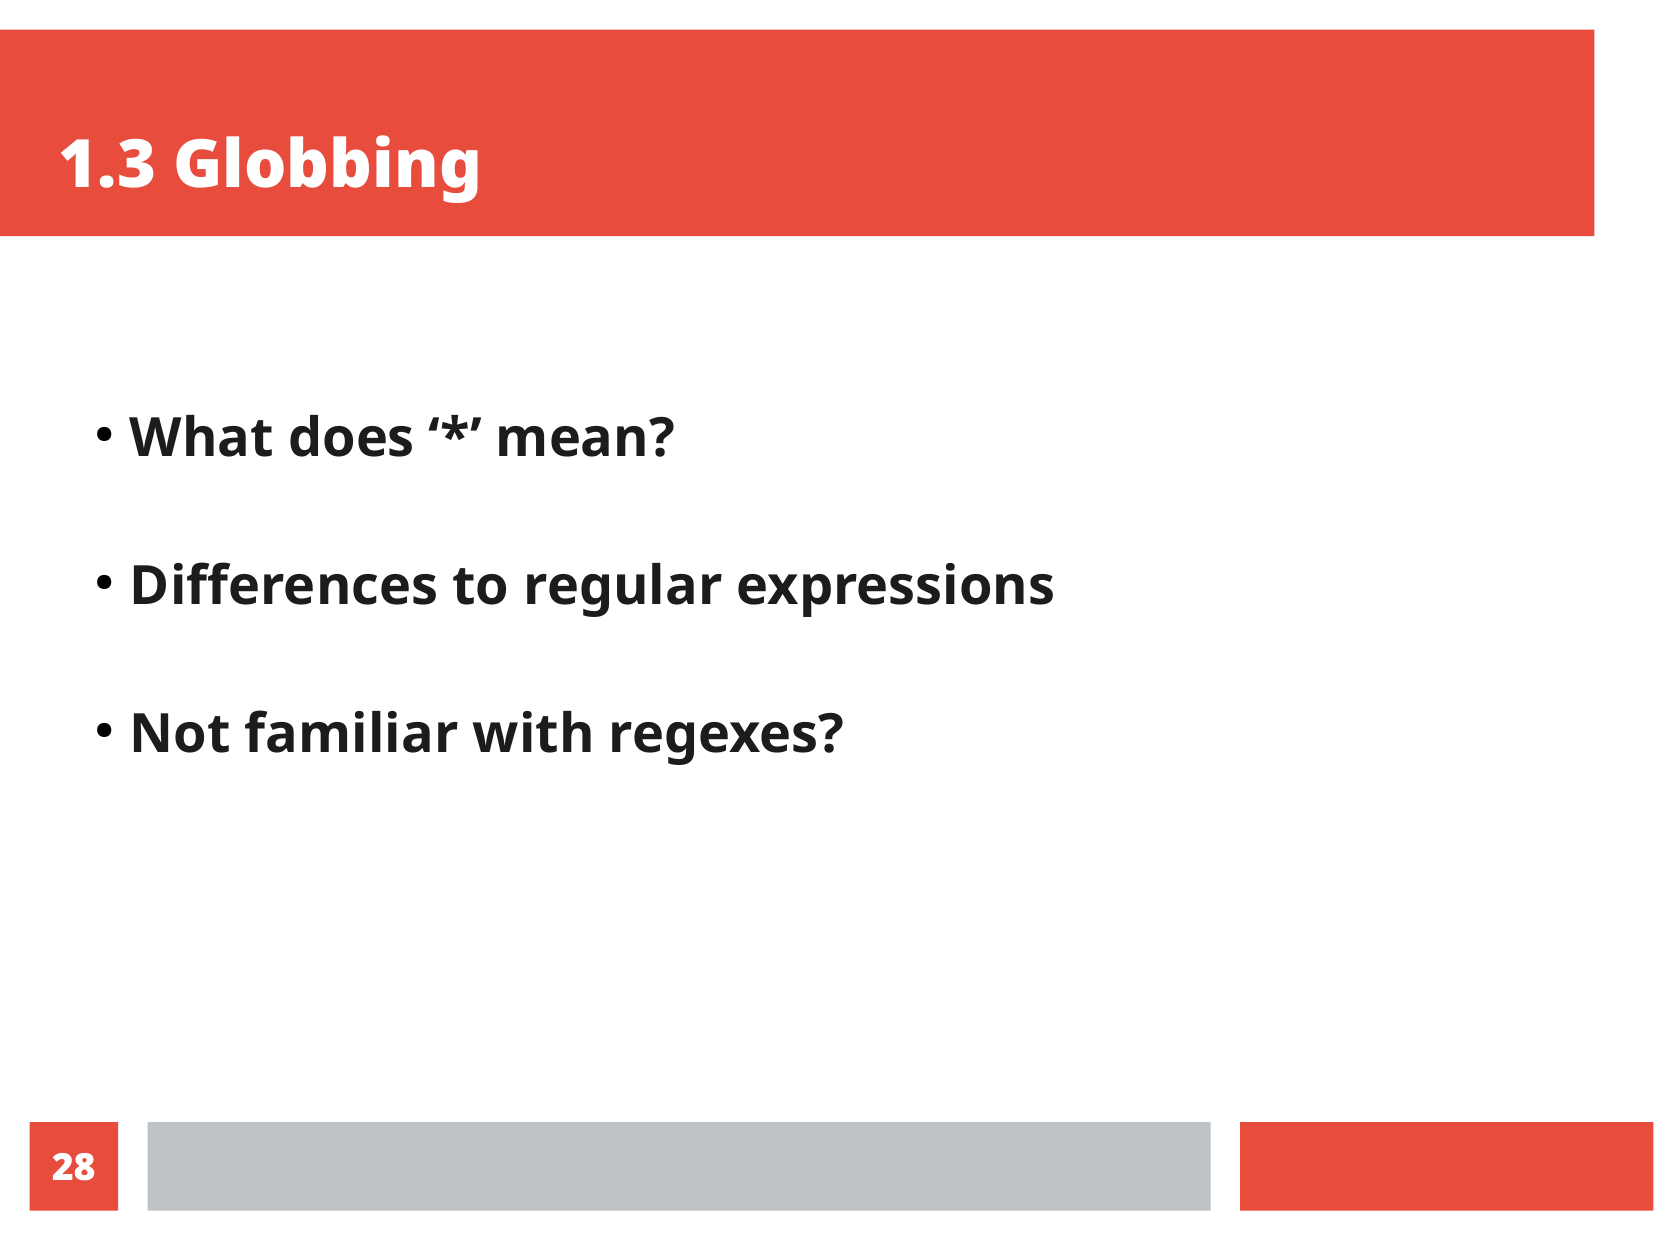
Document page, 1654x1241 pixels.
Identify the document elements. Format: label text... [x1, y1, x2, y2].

subtitle What does ‘*’ mean? Differences to regular expressions Not familiar with regexes? [59, 324, 1565, 1093]
title 1.3 Globbing [59, 59, 1595, 207]
